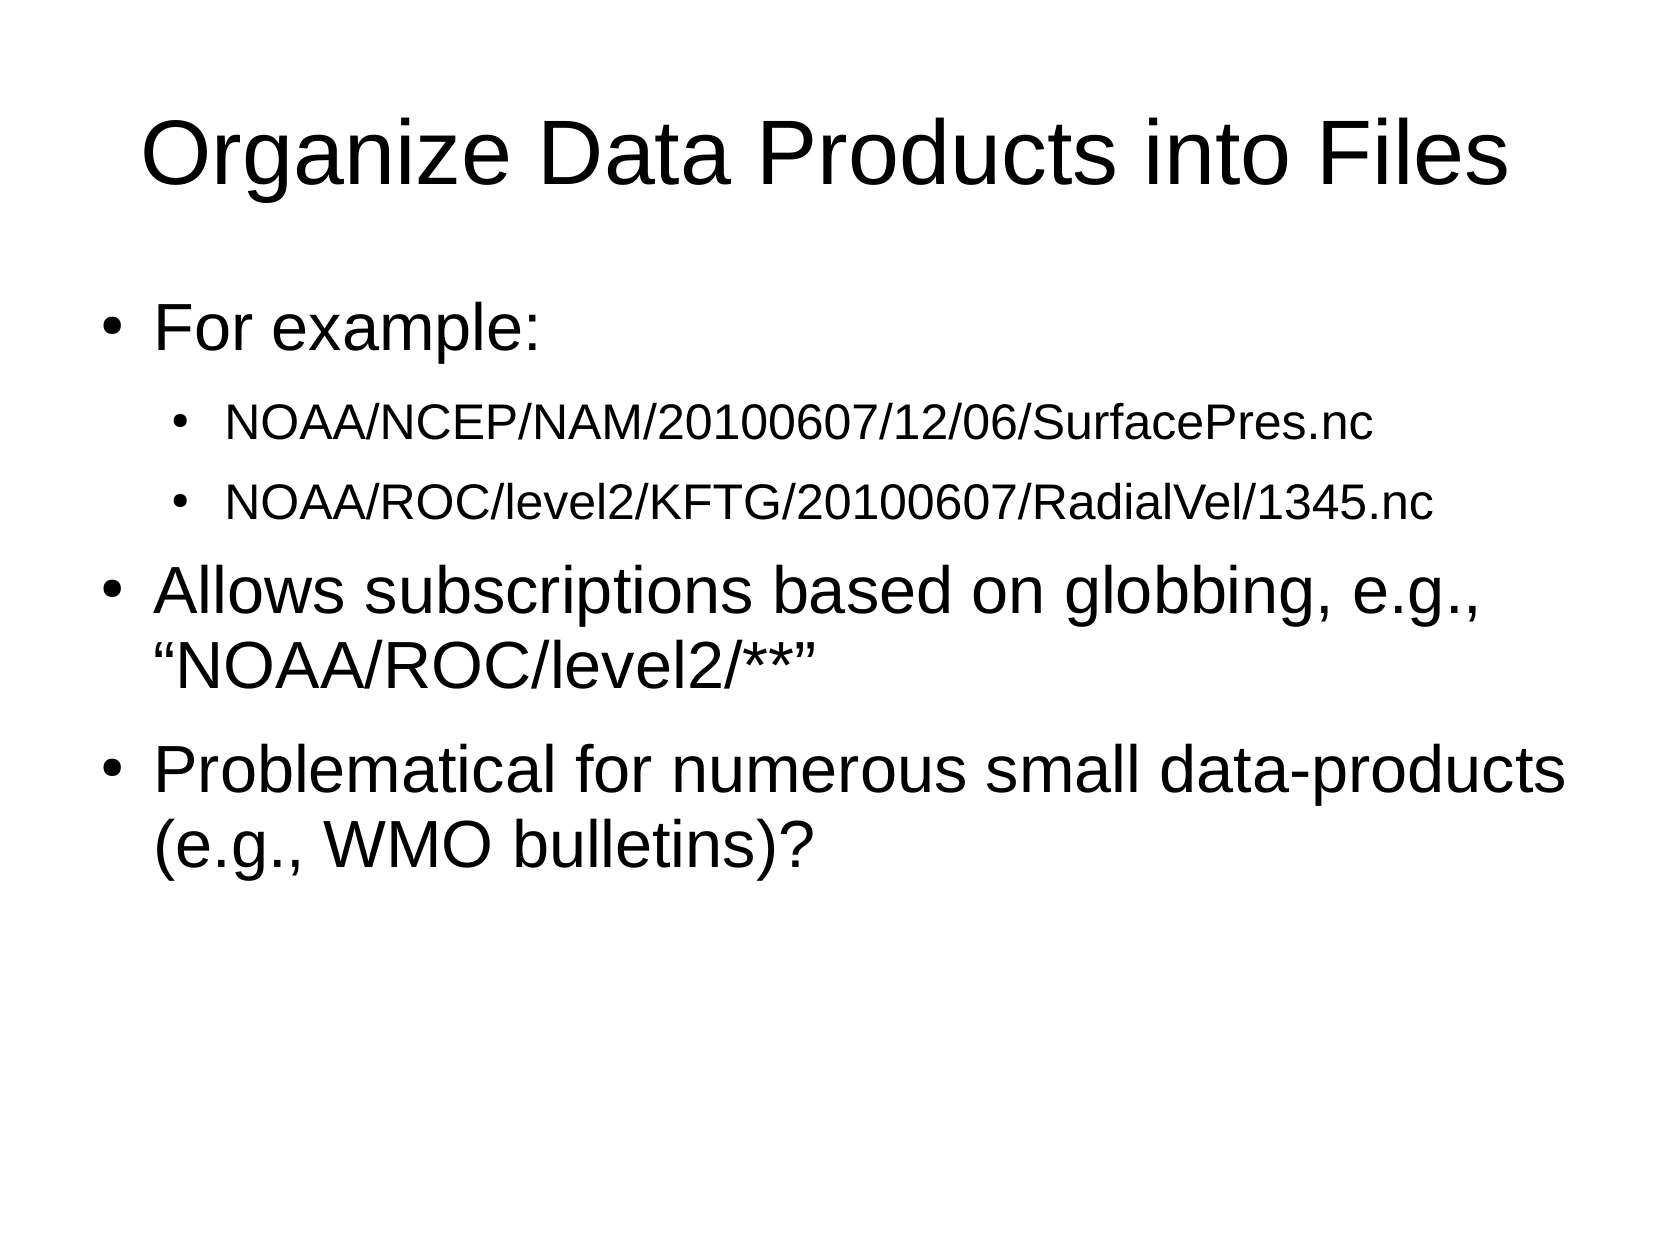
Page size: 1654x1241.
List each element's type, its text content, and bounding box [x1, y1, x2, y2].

title Organize Data Products into Files [82, 56, 1571, 250]
list For example: NOAA/NCEP/NAM/20100607/12/06/SurfacePres.nc NOAA/ROC/level2/KFTG/20100607/RadialVel/1345.nc Allows subscriptions based on globbing, e.g., “NOAA/ROC/level2/**” Problematical for numerous small data-products (e.g., WMO bulletins)? [82, 290, 1571, 1094]
